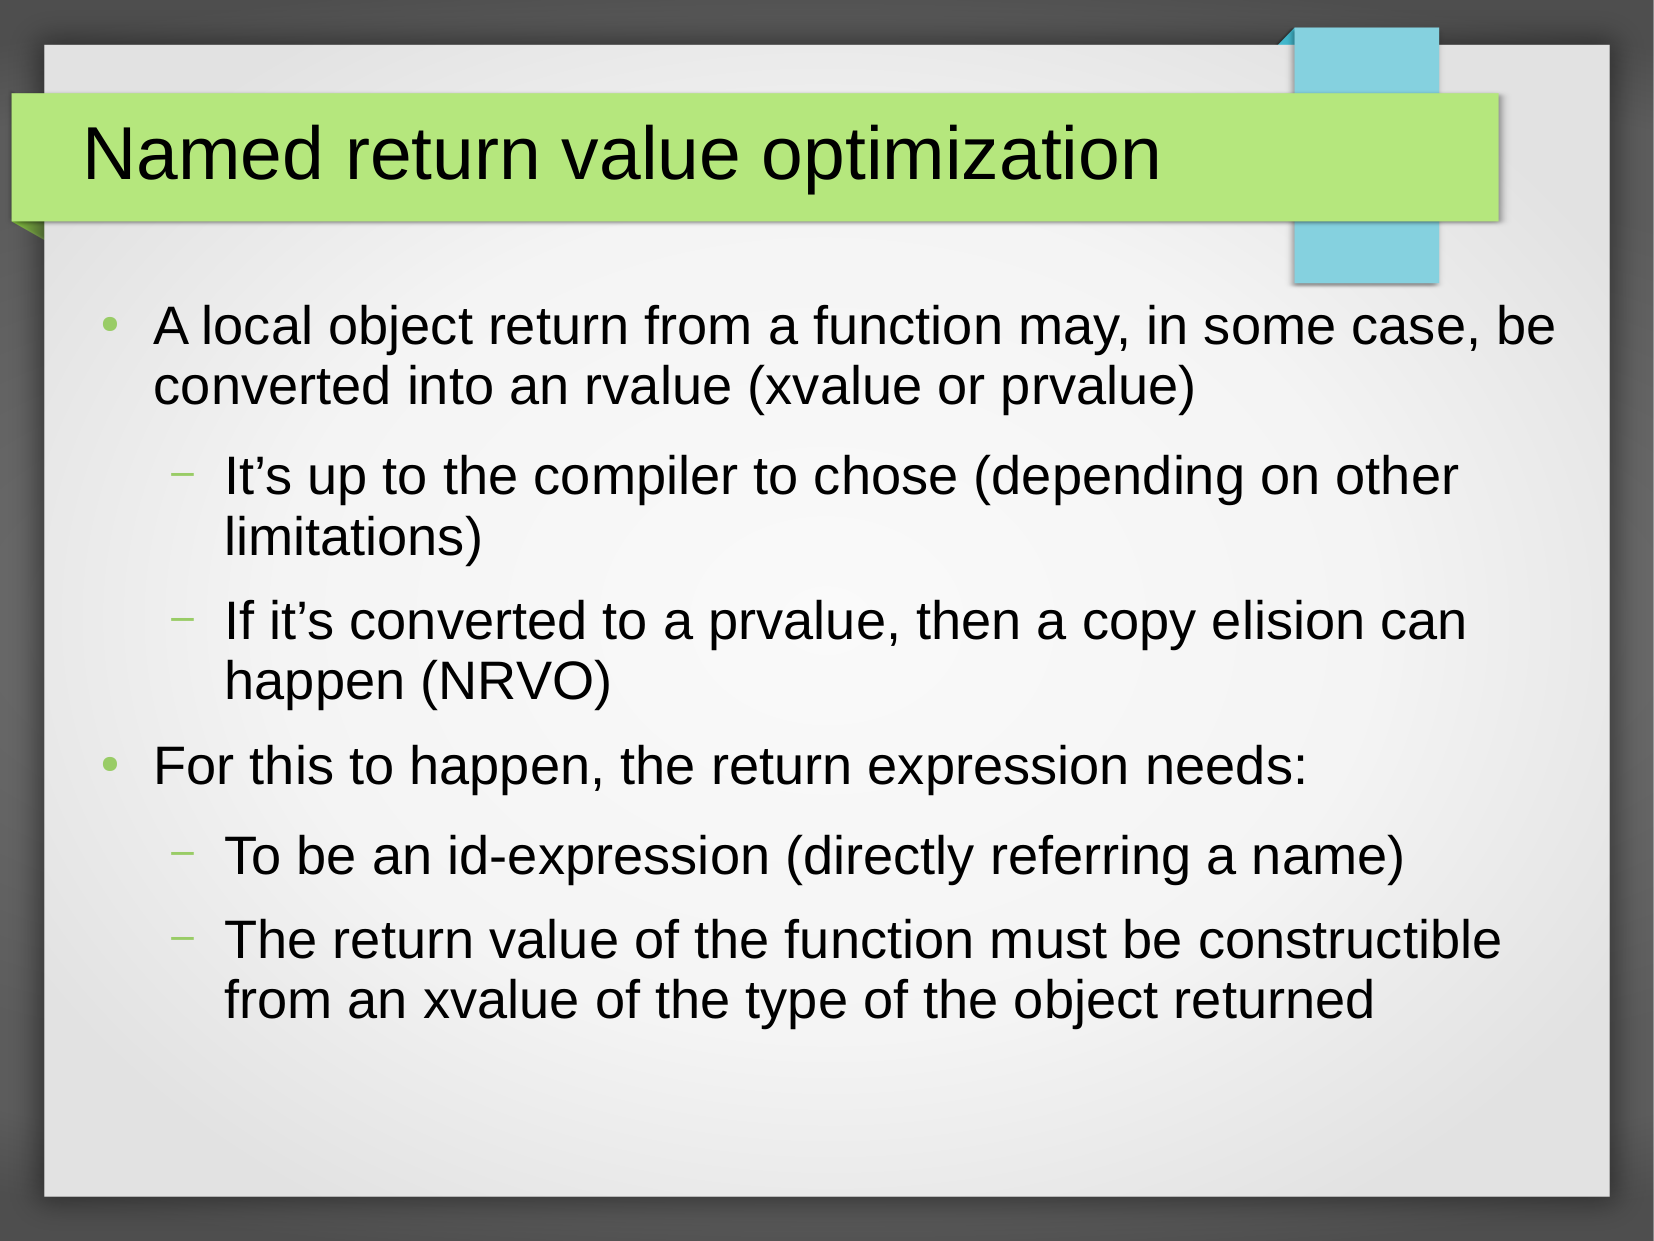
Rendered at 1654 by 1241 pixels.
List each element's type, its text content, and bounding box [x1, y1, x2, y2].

picture [0, 0, 1654, 1241]
title Named return value optimization [82, 94, 1264, 213]
list A local object return from a function may, in some case, be converted into an rvalue (xvalue or prvalue) It’s up to the compiler to chose (depending on other limitations) If it’s converted to a prvalue, then a copy elision can happen (NRVO) For this to happen, the return expression needs: To be an id-expression (directly referring a name) The return value of the function must be constructible from an xvalue of the type of the object returned [82, 295, 1571, 1081]
